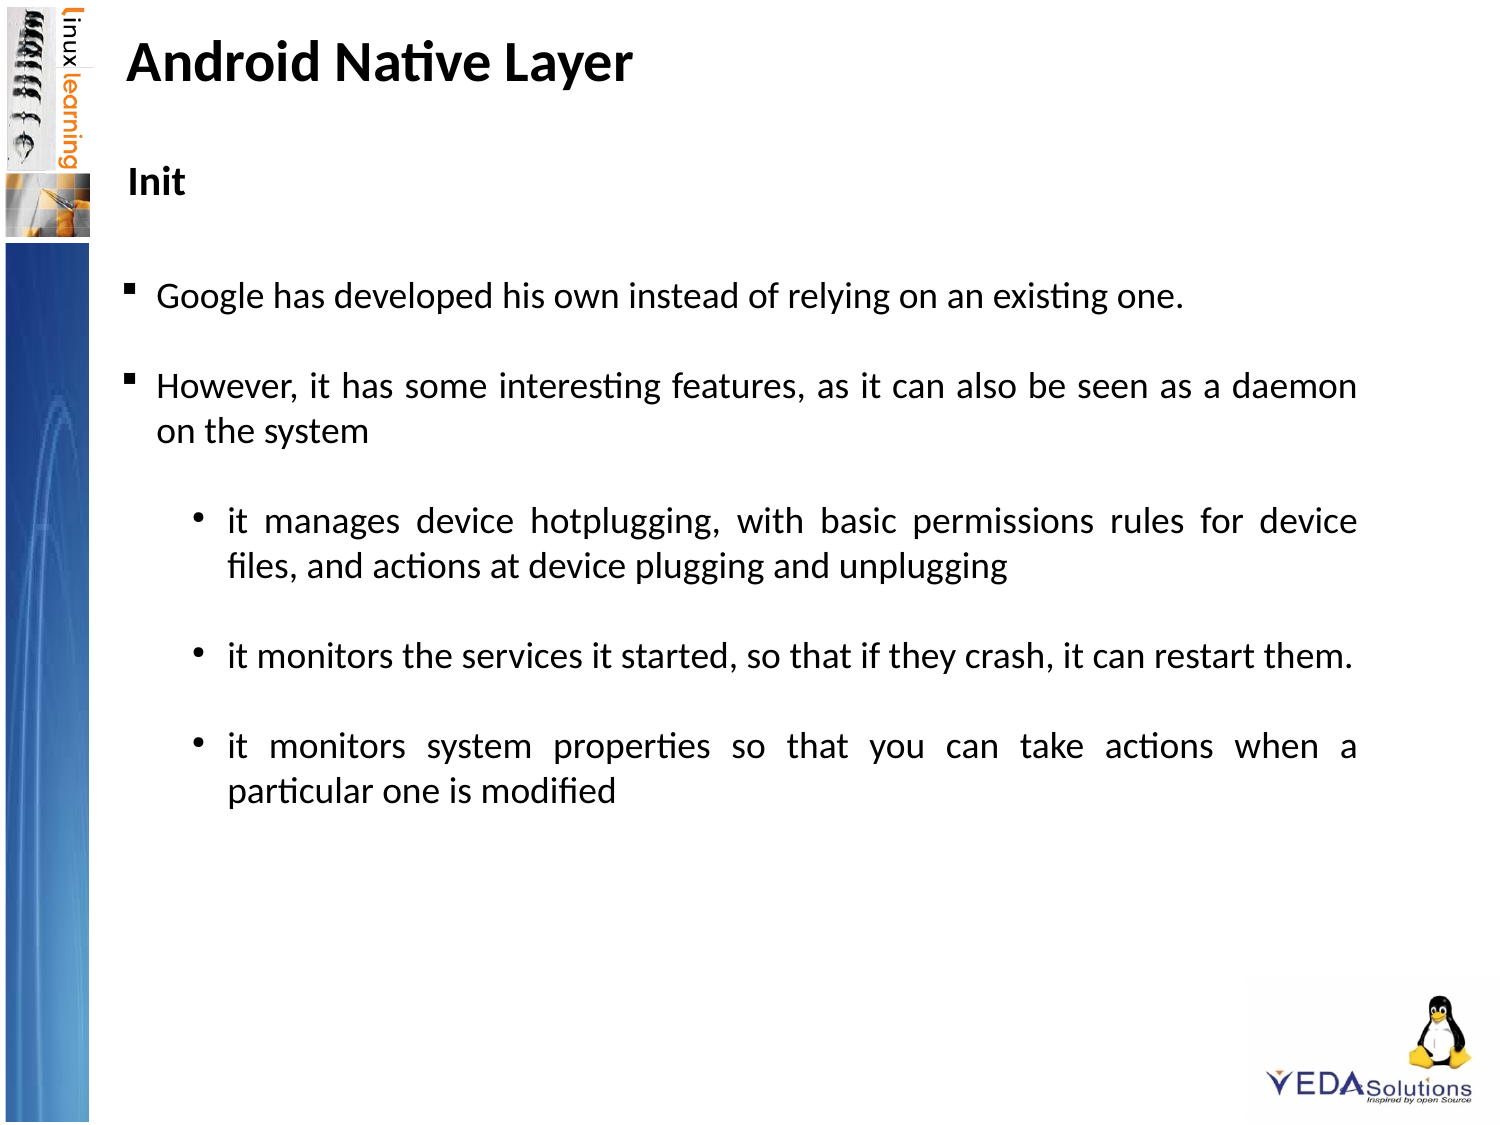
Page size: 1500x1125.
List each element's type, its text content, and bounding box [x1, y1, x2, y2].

text_box Google has developed his own instead of relying on an existing one. However, it has some interesting features, as it can also be seen as a daemon on the system it manages device hotplugging, with basic permissions rules for device files, and actions at device plugging and unplugging it monitors the services it started, so that if they crash, it can restart them. it monitors system properties so that you can take actions when a particular one is modified [106, 213, 1375, 1023]
text_box Android Native Layer [112, 15, 1425, 167]
picture [5, 0, 97, 237]
text_box Init [112, 156, 579, 220]
picture [5, 243, 89, 1122]
picture [1245, 977, 1500, 1125]
